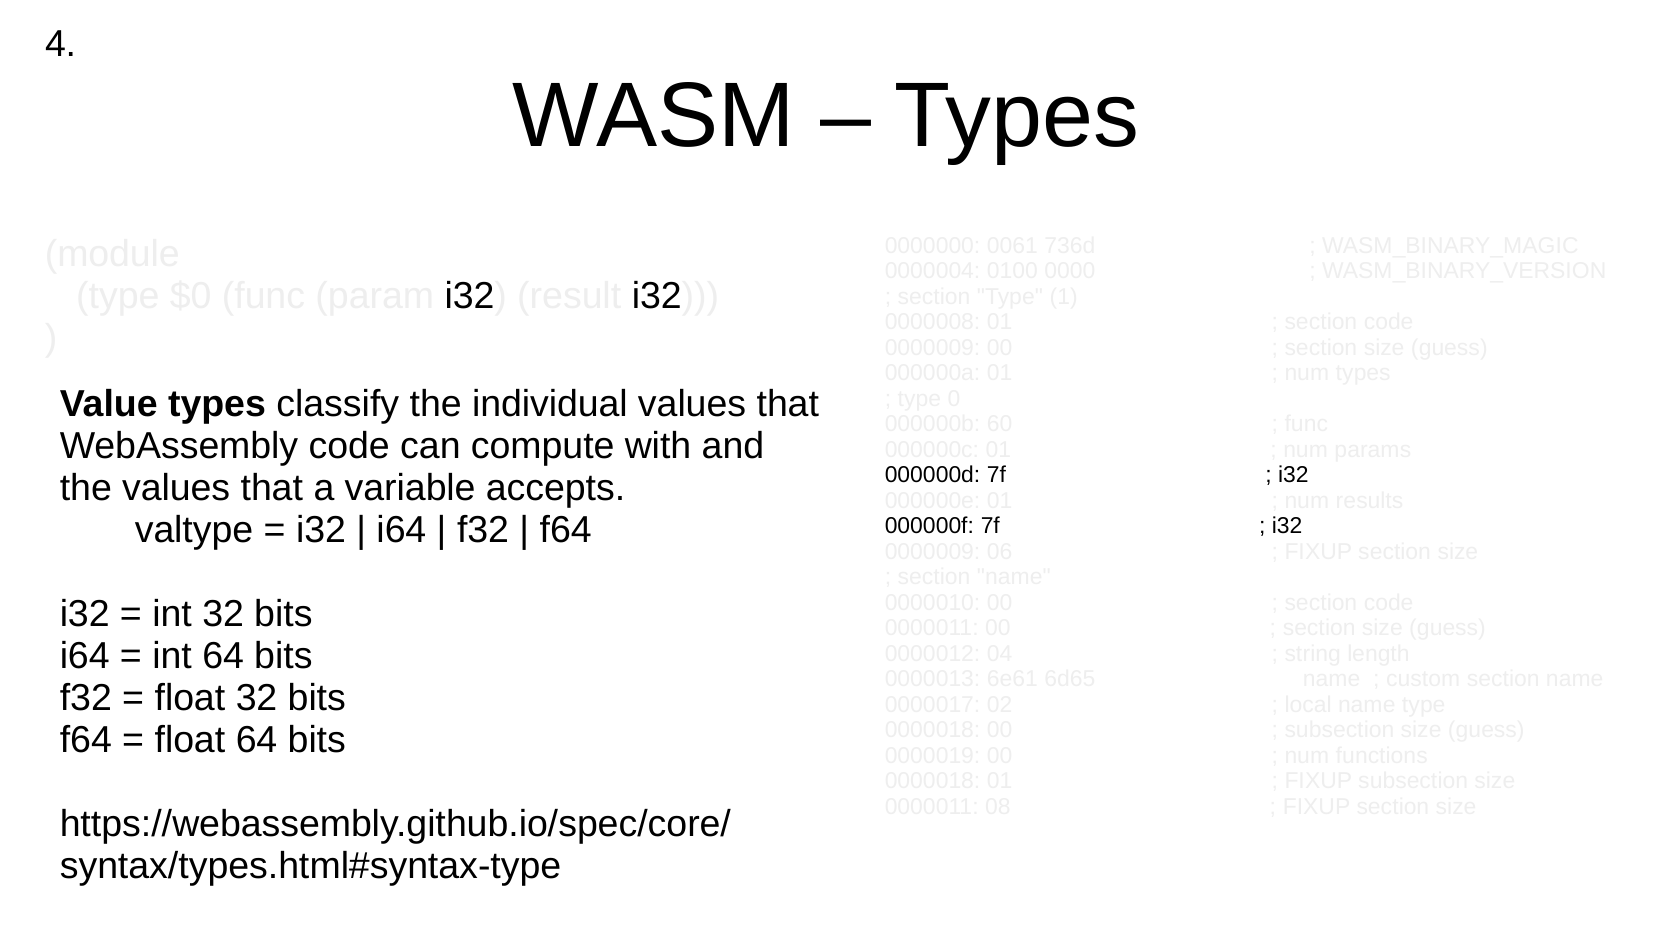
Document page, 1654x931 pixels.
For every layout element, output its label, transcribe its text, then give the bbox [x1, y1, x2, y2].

text_box Value types classify the individual values that WebAssembly code can compute with and the values that a variable accepts. valtype = i32 | i64 | f32 | f64 i32 = int 32 bits i64 = int 64 bits f32 = float 32 bits f64 = float 64 bits https://webassembly.github.io/spec/core/syntax/types.html#syntax-type [45, 375, 841, 894]
text_box 4. [30, 15, 92, 72]
title WASM – Types [82, 37, 1571, 193]
text_box (module (type $0 (func (param i32) (result i32))) ) [30, 225, 796, 826]
text_box 0000000: 0061 736d ; WASM_BINARY_MAGIC 0000004: 0100 0000 ; WASM_BINARY_VERSION ; section "Type" (1) 0000008: 01 ; section code 0000009: 00 ; section size (guess) 000000a: 01 ; num types ; type 0 000000b: 60 ; func 000000c: 01 ; num params 000000d: 7f ; i32 000000e: 01 ; num results 000000f: 7f ; i32 0000009: 06 ; FIXUP section size ; section "name" 0000010: 00 ; section code 0000011: 00 ; section size (guess) 0000012: 04 ; string length 0000013: 6e61 6d65 name ; custom section name 0000017: 02 ; local name type 0000018: 00 ; subsection size (guess) 0000019: 00 ; num functions 0000018: 01 ; FIXUP subsection size 0000011: 08 ; FIXUP section size [870, 225, 1636, 827]
